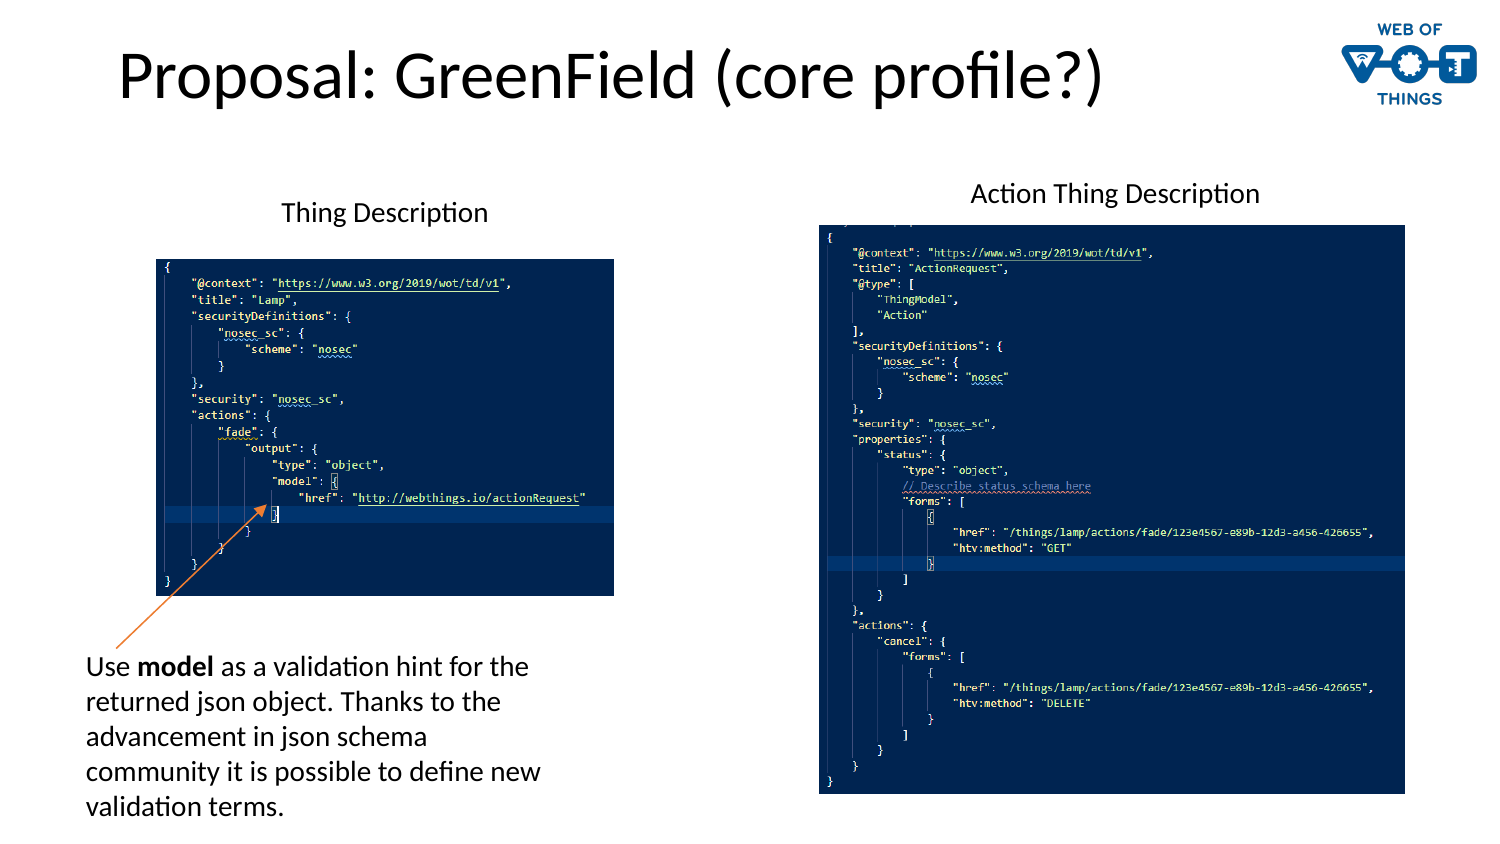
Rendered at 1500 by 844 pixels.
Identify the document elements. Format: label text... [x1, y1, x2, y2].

picture [1326, 14, 1492, 114]
title Proposal: GreenField (core profile?) [103, 31, 1397, 179]
picture [819, 225, 1405, 794]
text_box Action Thing Description [937, 159, 1300, 225]
picture [156, 259, 614, 596]
text_box Use model as a validation hint for the returned json object. Thanks to the advancement in json schema community it is possible to define new validation terms. [70, 632, 573, 838]
text_box Thing Description [236, 178, 534, 244]
